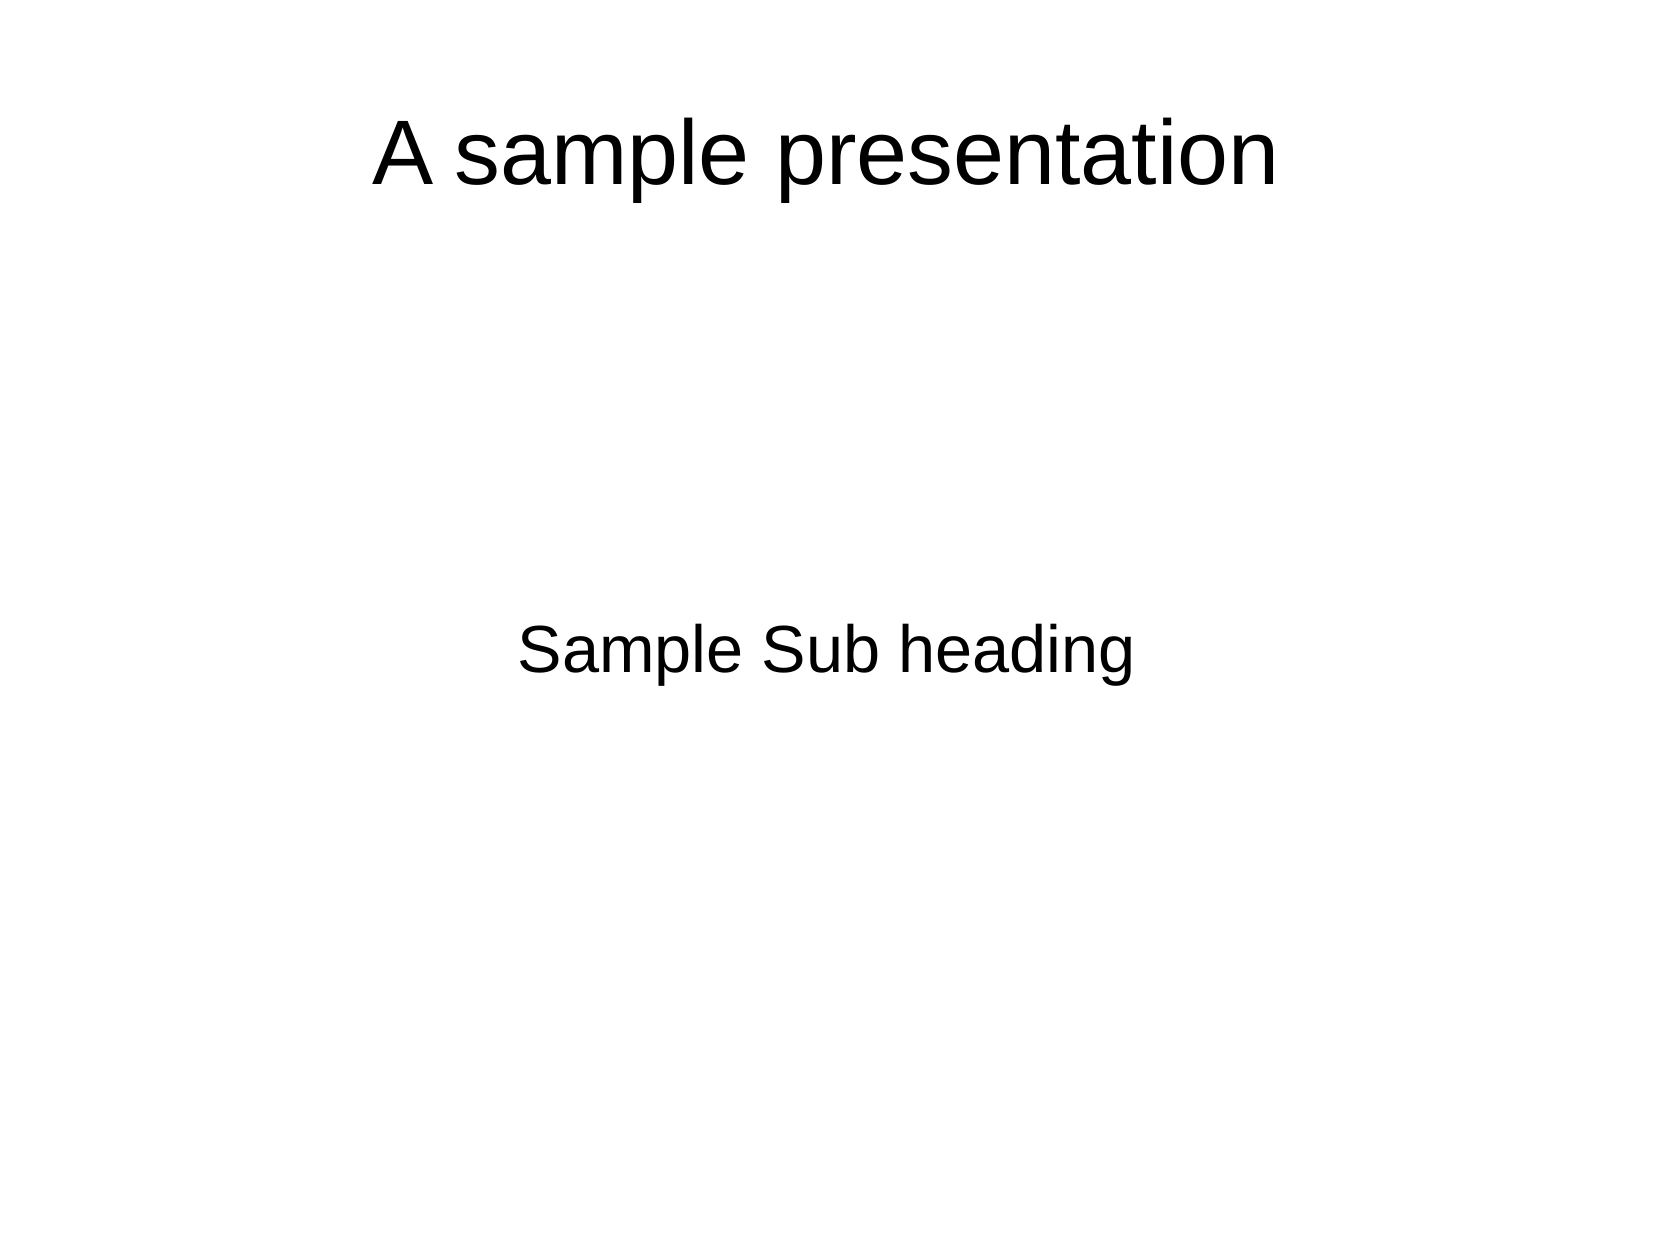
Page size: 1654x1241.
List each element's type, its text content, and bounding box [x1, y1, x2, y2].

subtitle Sample Sub heading [82, 290, 1571, 1010]
title A sample presentation [82, 49, 1571, 257]
